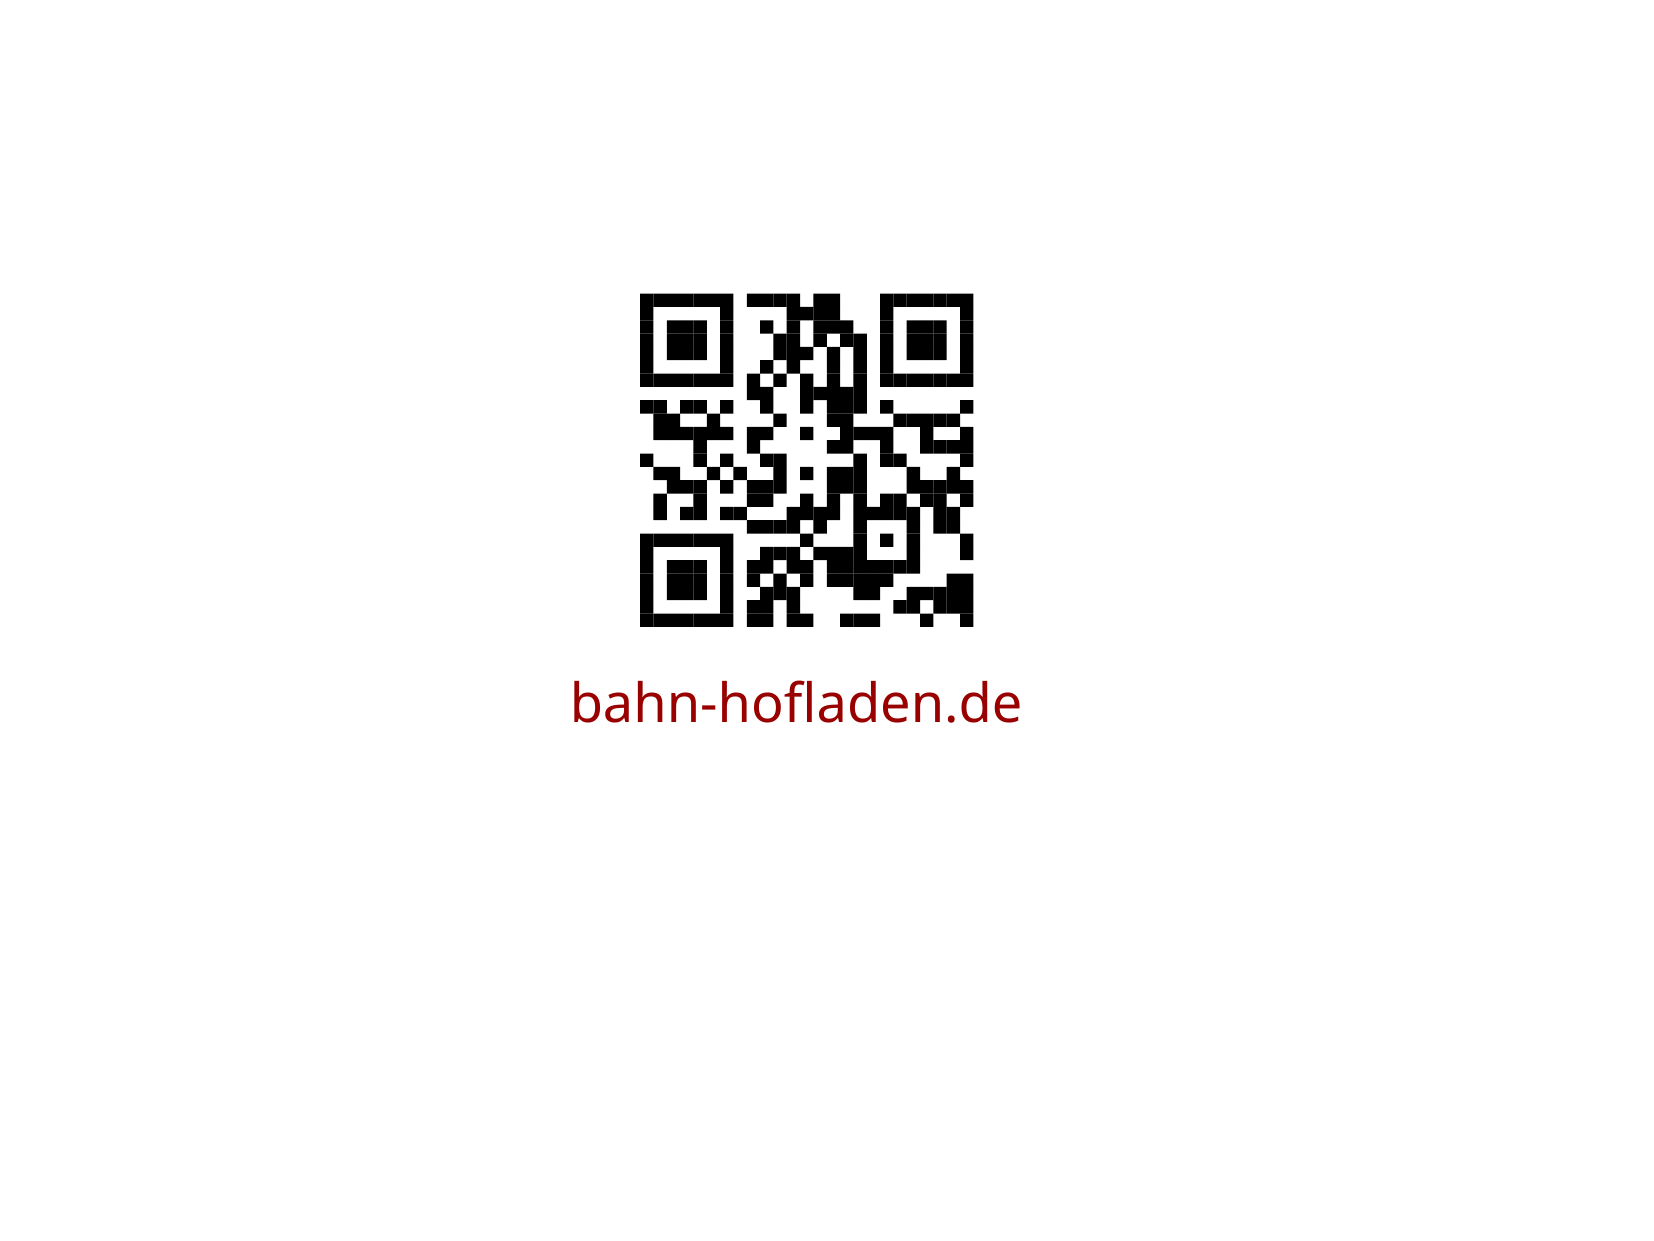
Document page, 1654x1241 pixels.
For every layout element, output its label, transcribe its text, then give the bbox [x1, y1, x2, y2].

text_box bahn-hofladen.de [555, 657, 1300, 768]
picture [585, 239, 1028, 657]
